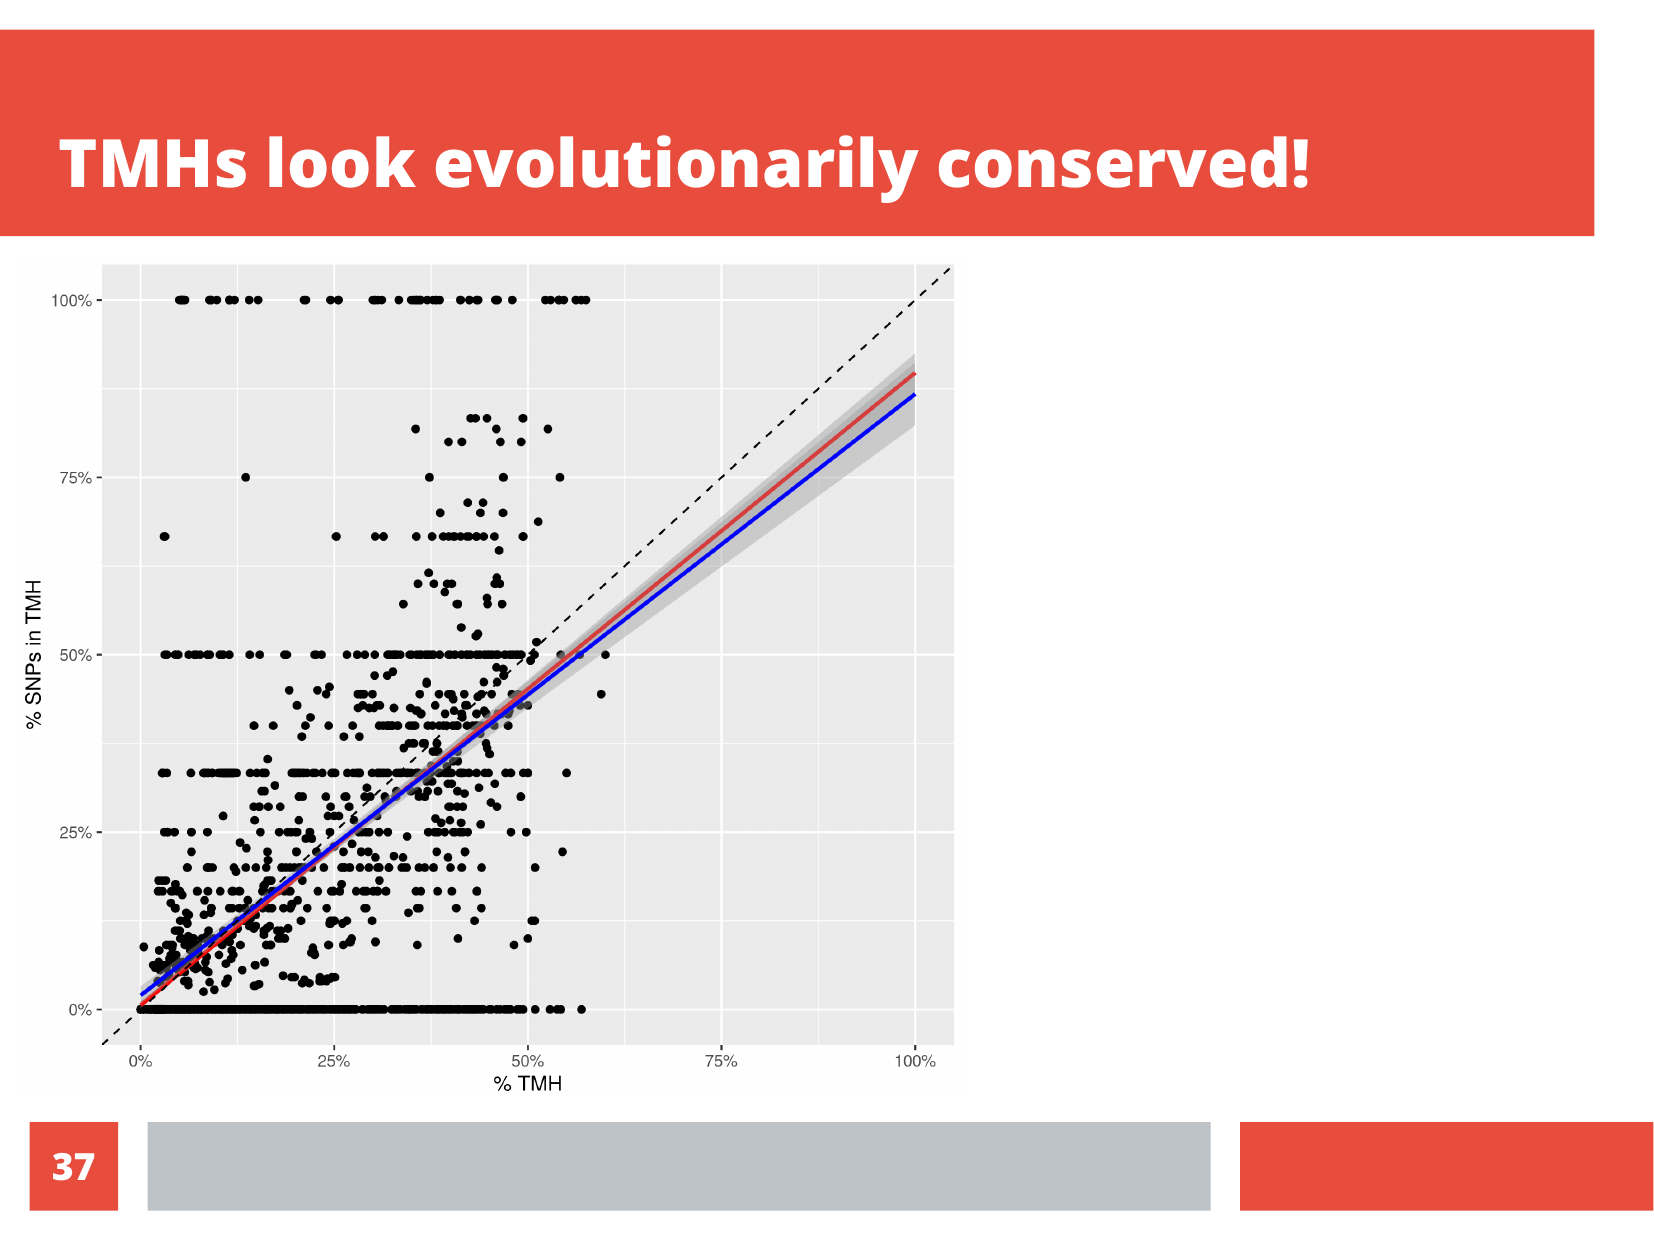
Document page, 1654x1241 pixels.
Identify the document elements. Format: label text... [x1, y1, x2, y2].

picture [15, 255, 964, 1096]
title TMHs look evolutionarily conserved! [59, 59, 1595, 207]
